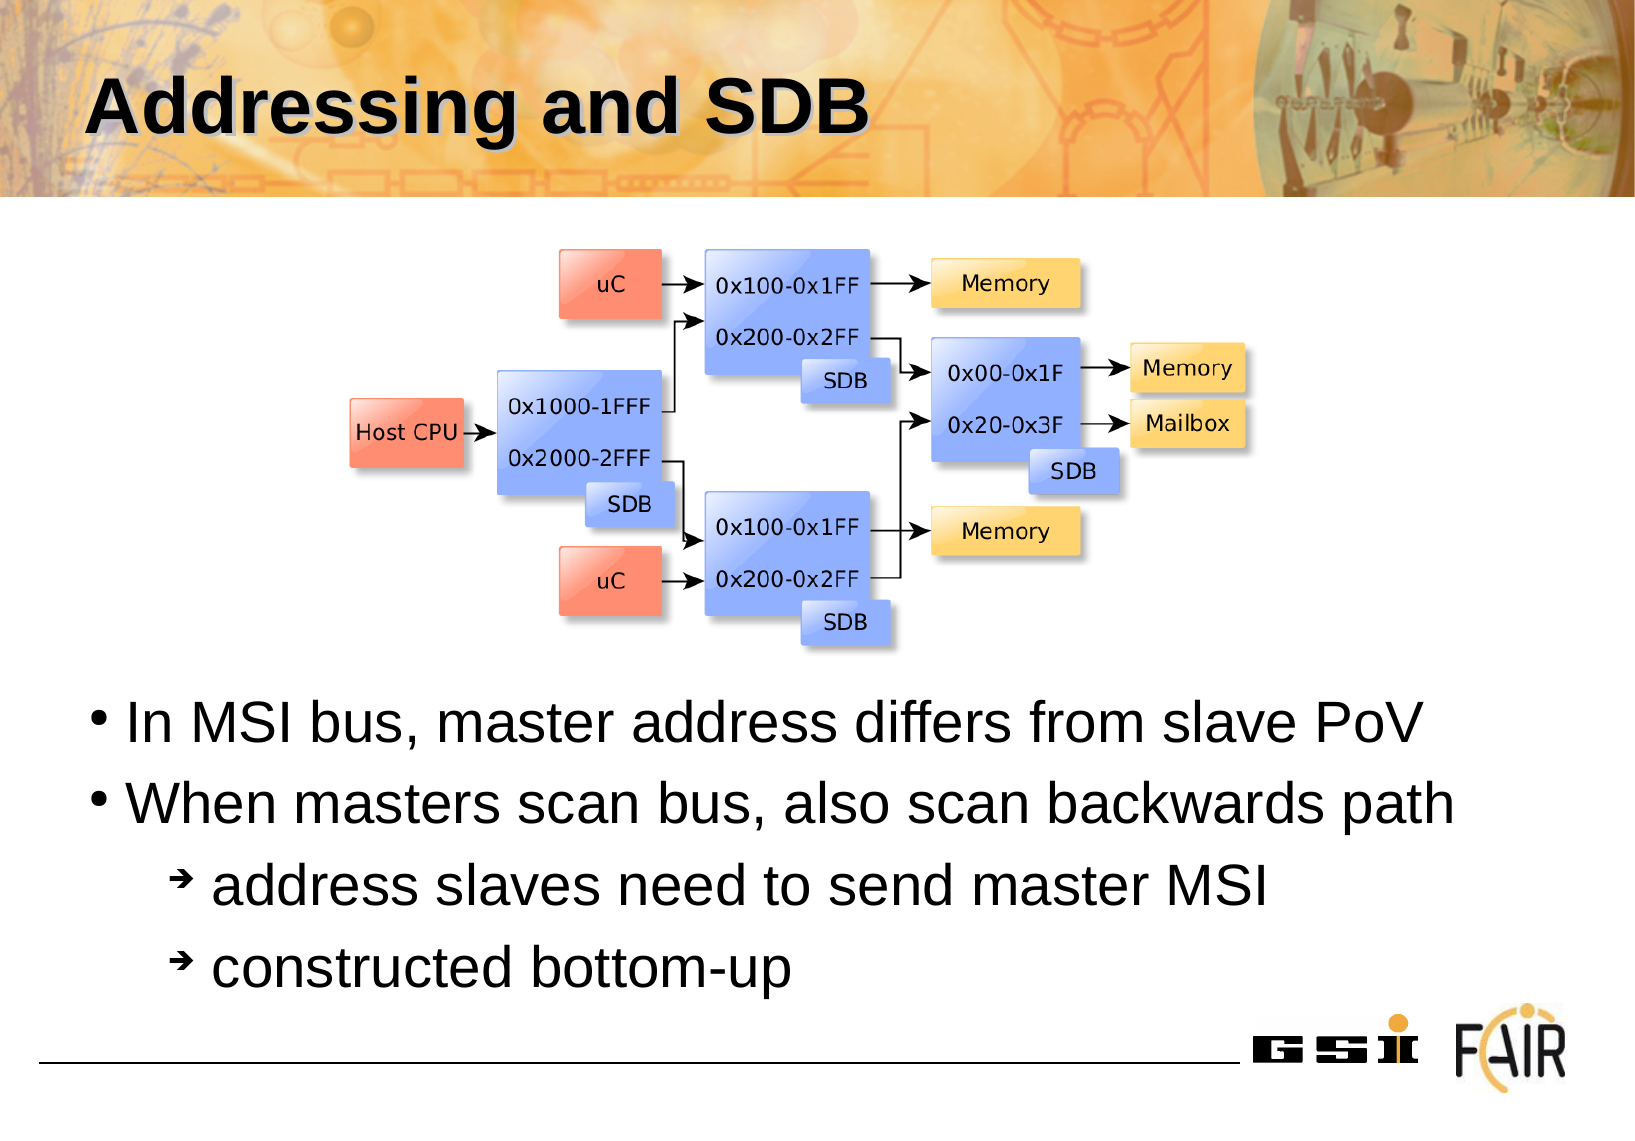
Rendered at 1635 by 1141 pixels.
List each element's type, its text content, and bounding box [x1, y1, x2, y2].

picture [333, 234, 1260, 660]
subtitle In MSI bus, master address differs from slave PoV When masters scan bus, also scan backwards path address slaves need to send master MSI constructed bottom-up [88, 620, 1560, 1063]
title Addressing and SDB [68, 12, 1570, 191]
picture [0, 0, 1635, 197]
picture [1456, 1003, 1565, 1093]
